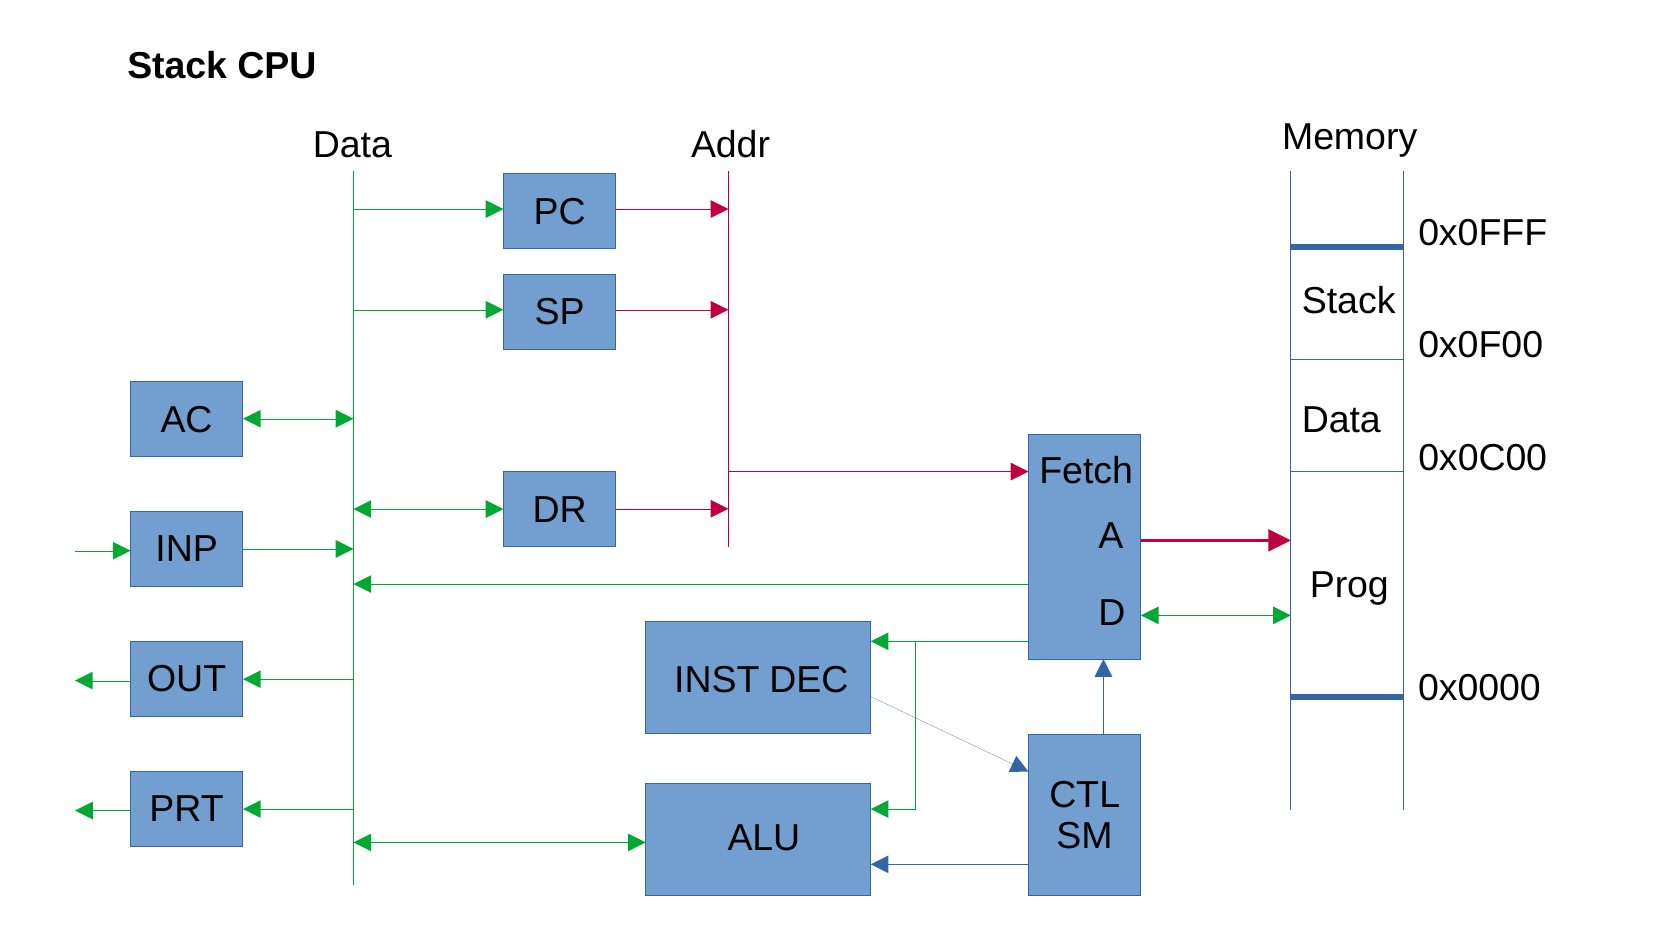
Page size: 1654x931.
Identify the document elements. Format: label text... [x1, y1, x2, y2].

text_box INP [130, 511, 243, 587]
text_box Stack CPU [112, 37, 332, 95]
text_box Data [298, 116, 408, 174]
text_box [645, 783, 871, 896]
text_box A [1083, 506, 1139, 564]
text_box 0x0F00 [1403, 316, 1559, 392]
text_box PRT [130, 771, 243, 847]
text_box Addr [676, 116, 786, 174]
text_box OUT [130, 641, 243, 717]
text_box AC [130, 381, 243, 457]
text_box CTL SM [1028, 734, 1141, 896]
text_box PC [503, 173, 616, 249]
text_box [645, 621, 871, 734]
text_box 0x0C00 [1403, 428, 1563, 504]
text_box 0x0FFF [1403, 204, 1563, 280]
text_box INST DEC [659, 651, 864, 709]
text_box D [1083, 583, 1141, 641]
text_box [1028, 434, 1141, 442]
text_box 0x0000 [1403, 659, 1557, 735]
text_box [1028, 499, 1141, 660]
text_box Memory [1267, 108, 1433, 166]
text_box Prog [1294, 556, 1404, 614]
text_box DR [503, 471, 616, 547]
text_box SP [503, 274, 616, 350]
text_box Stack [1287, 272, 1411, 330]
text_box Fetch [1024, 442, 1149, 499]
text_box ALU [712, 809, 816, 866]
text_box Data [1287, 390, 1396, 448]
